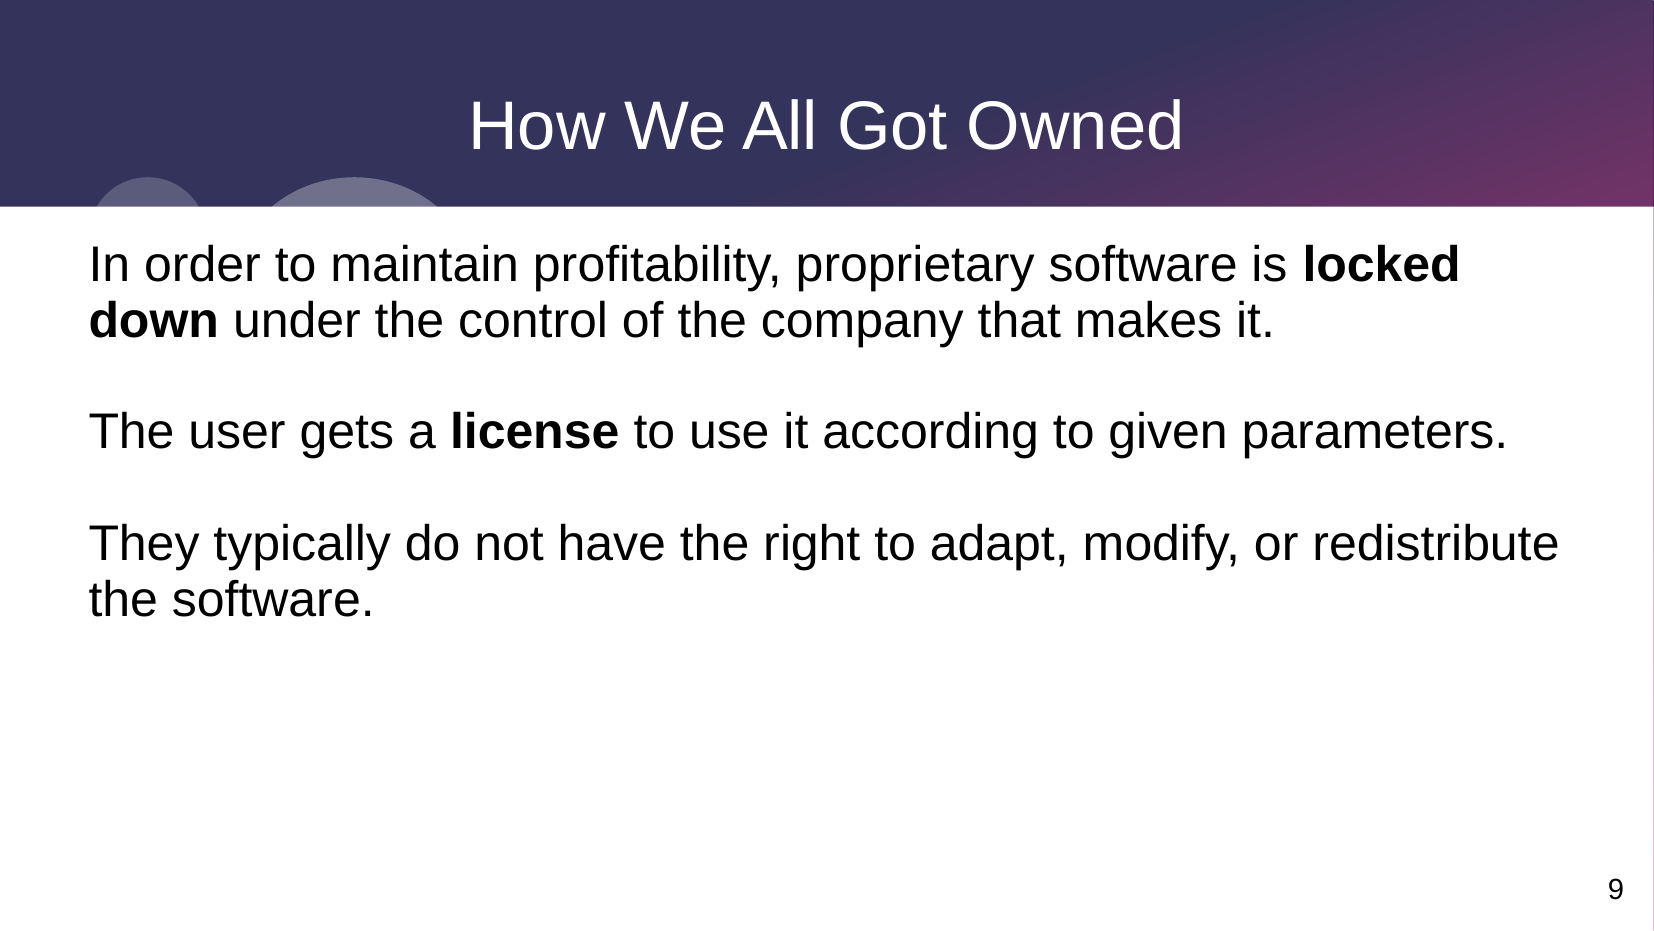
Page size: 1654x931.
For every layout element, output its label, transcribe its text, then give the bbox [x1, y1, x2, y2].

title How We All Got Owned [88, 44, 1565, 207]
subtitle In order to maintain profitability, proprietary software is locked down under the control of the company that makes it. The user gets a license to use it according to given parameters. They typically do not have the right to adapt, modify, or redistribute the software. [88, 236, 1565, 827]
